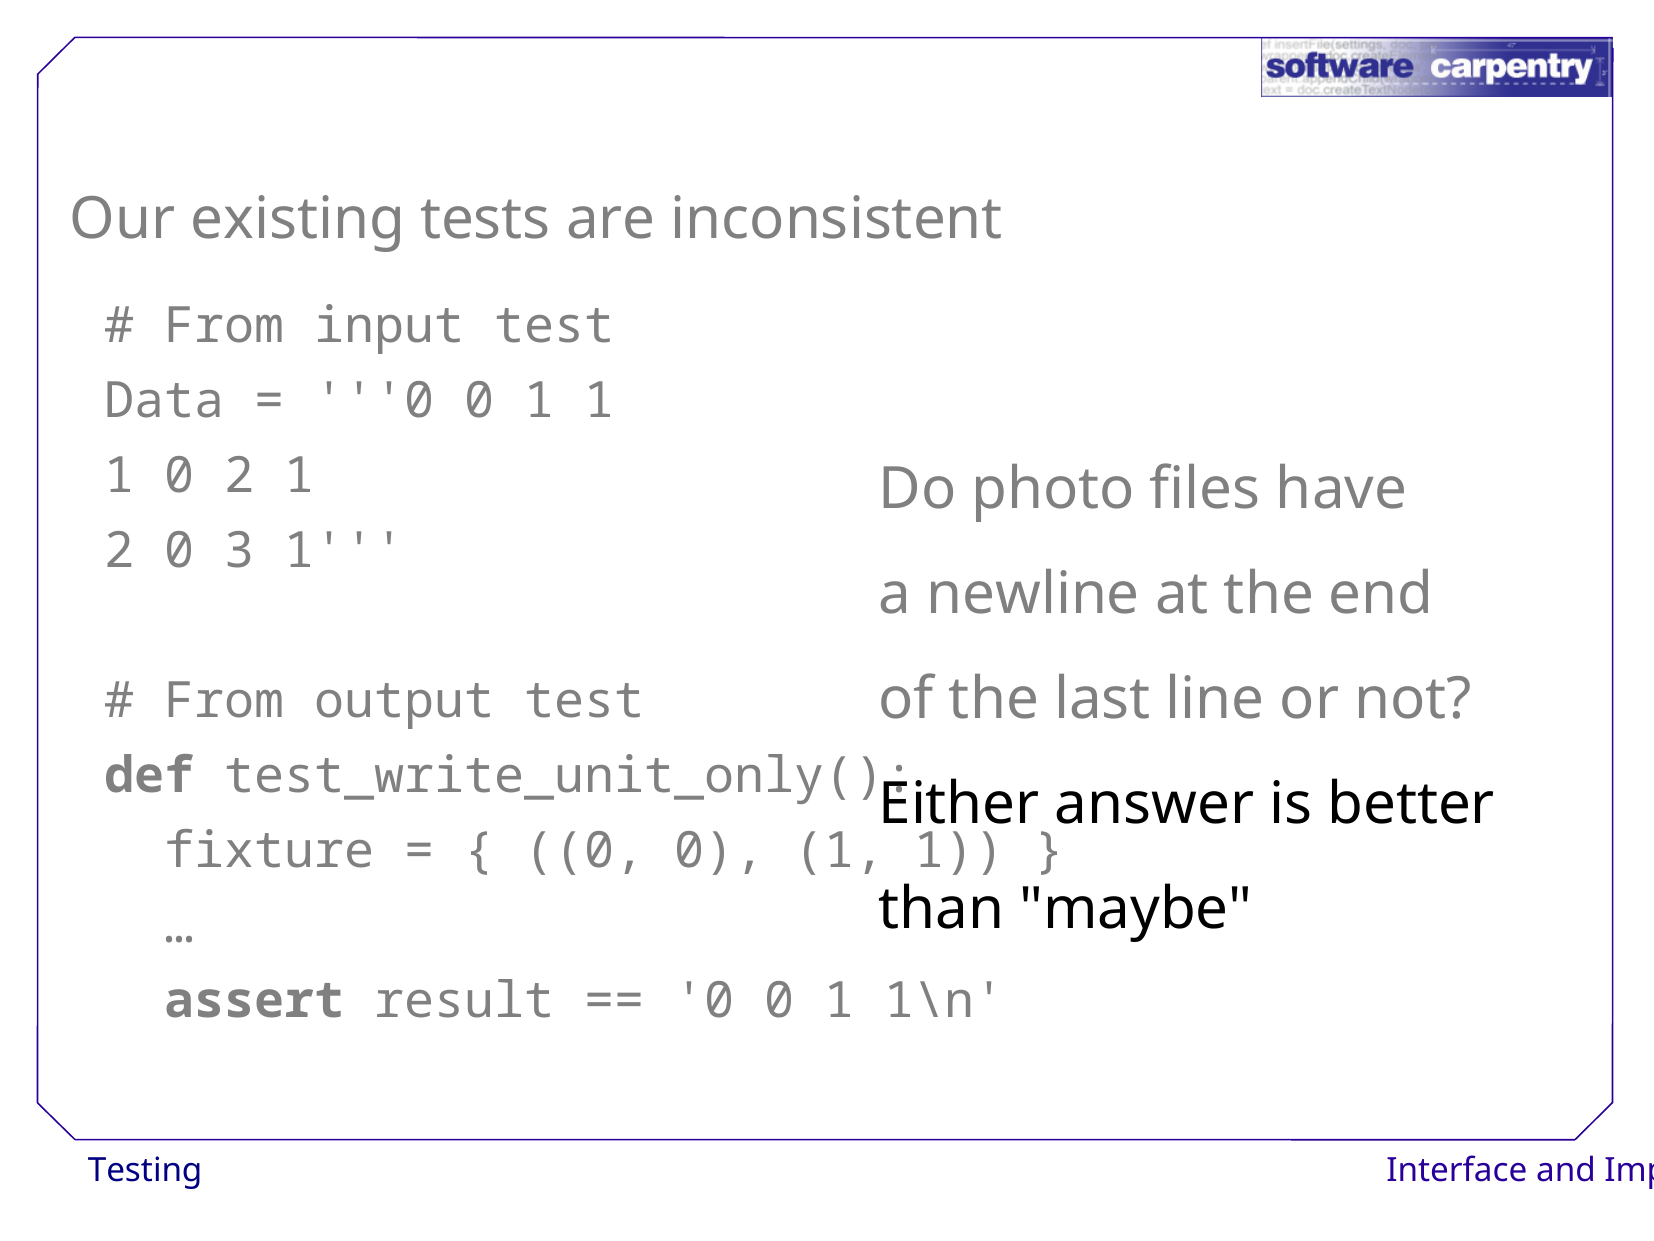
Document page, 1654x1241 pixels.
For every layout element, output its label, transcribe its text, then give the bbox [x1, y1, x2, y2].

text_box # From input test Data = '''0 0 1 1 1 0 2 1 2 0 3 1''' # From output test def test_write_unit_only(): fixture = { ((0, 0), (1, 1)) } … assert result == '0 0 1 1\n' [89, 270, 1440, 1096]
text_box Do photo files have a newline at the end of the last line or not? Either answer is better than "maybe" [1440, 407, 1654, 948]
text_box Our existing tests are inconsistent [54, 138, 1168, 259]
picture [1261, 39, 1613, 97]
